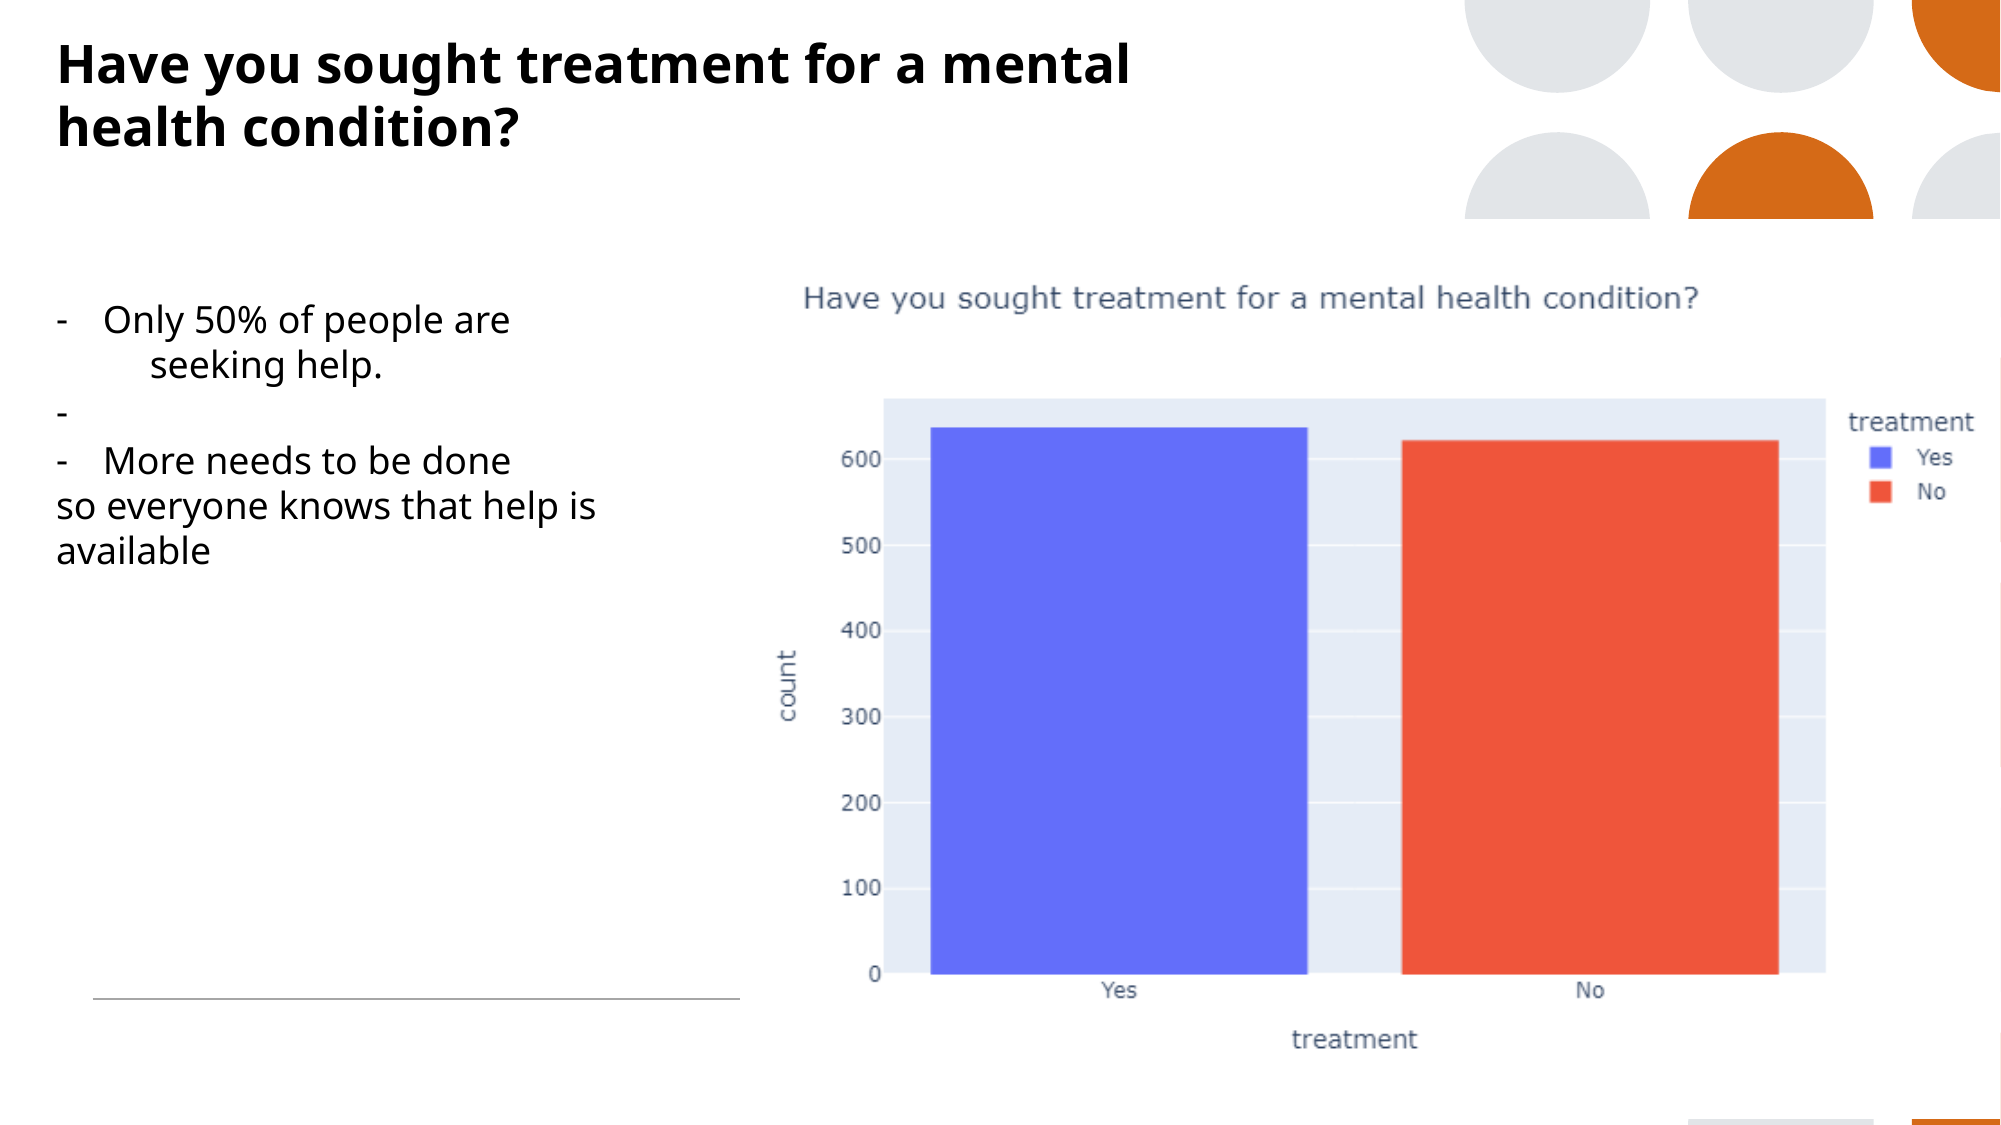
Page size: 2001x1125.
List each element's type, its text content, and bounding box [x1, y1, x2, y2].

picture [740, 219, 2000, 1119]
text_box Only 50% of people are seeking help. More needs to be done so everyone knows that help is available [41, 288, 646, 577]
title Have you sought treatment for a mental health condition? [41, 22, 1245, 231]
